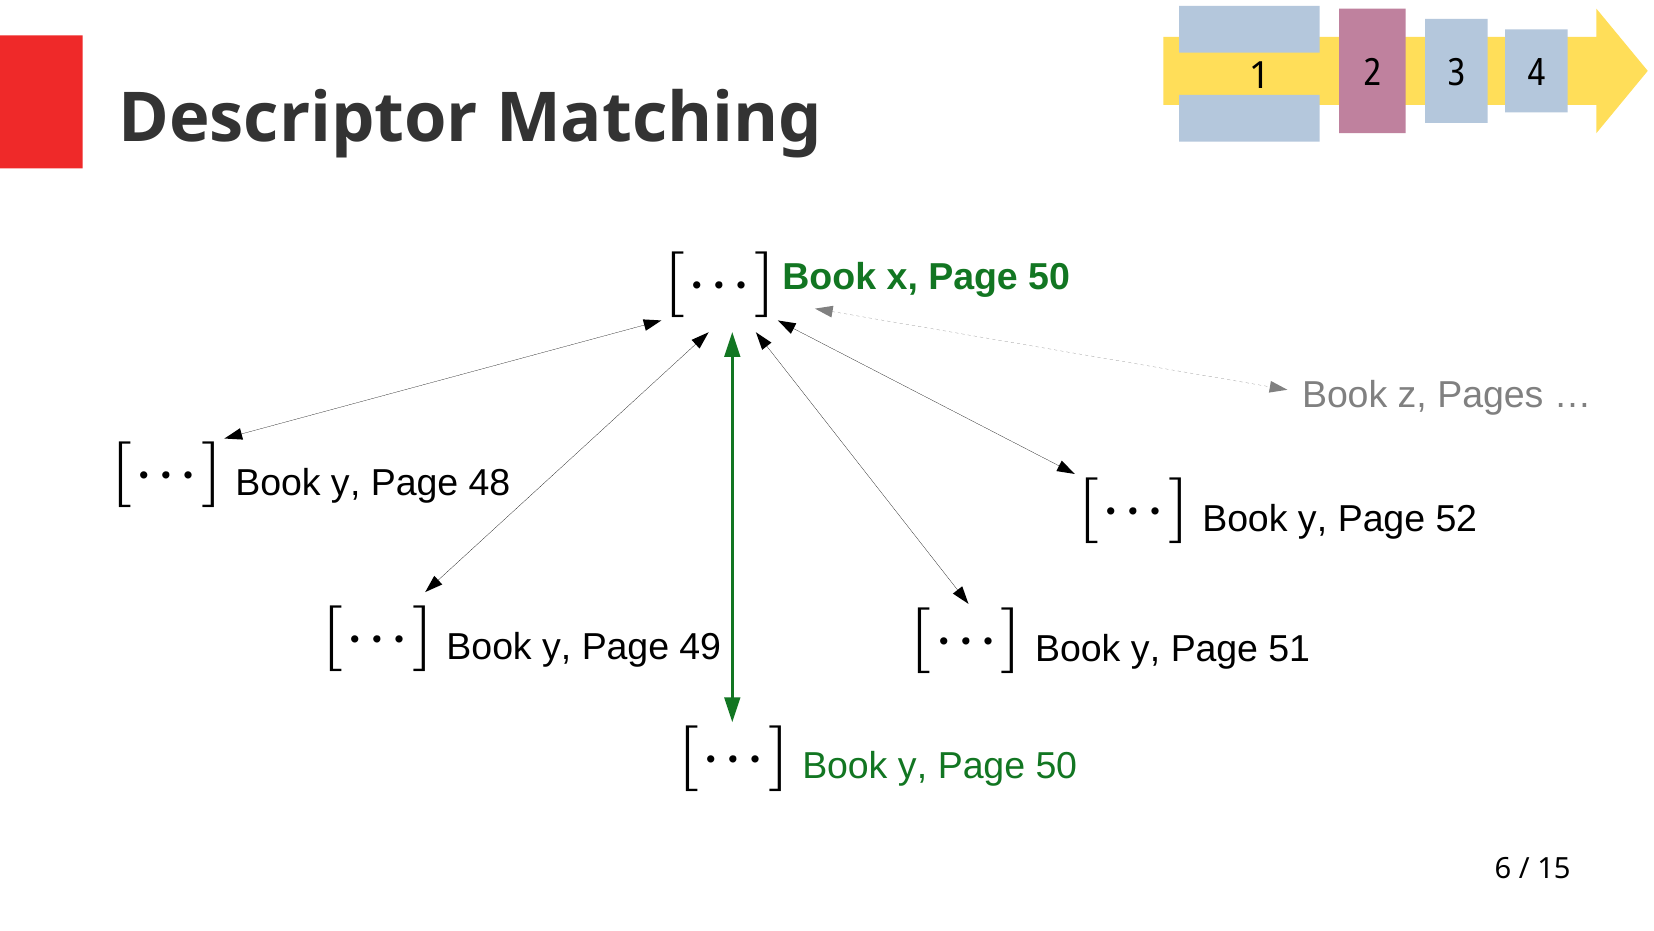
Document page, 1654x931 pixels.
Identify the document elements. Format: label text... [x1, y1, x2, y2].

chart [318, 602, 436, 675]
text_box [1568, 8, 1648, 134]
chart [907, 603, 1025, 677]
text_box Book z, Pages … [1287, 366, 1654, 423]
text_box [1406, 36, 1425, 105]
text_box 1 [1234, 41, 1282, 108]
chart [661, 248, 778, 321]
chart [1074, 473, 1192, 547]
chart [674, 722, 792, 795]
text_box [1488, 36, 1505, 105]
chart [107, 438, 225, 511]
text_box 3 [1425, 18, 1488, 123]
text_box [1163, 5, 1339, 142]
text_box 4 [1505, 29, 1568, 113]
text_box 2 [1339, 8, 1406, 134]
title Descriptor Matching [118, 37, 1571, 193]
